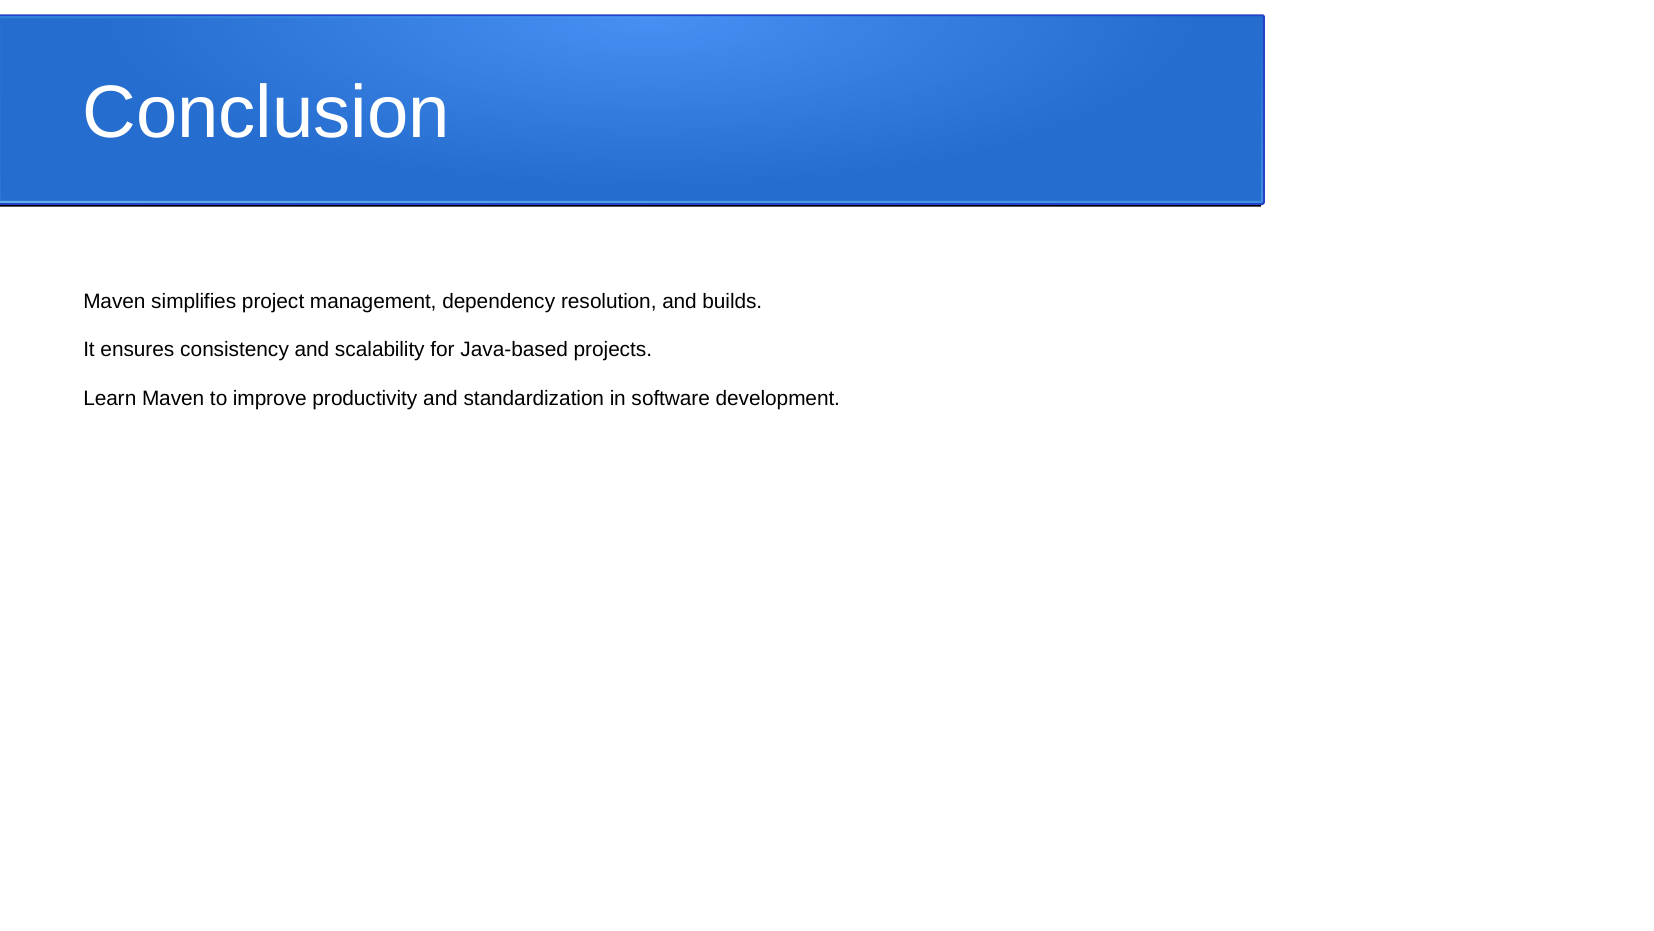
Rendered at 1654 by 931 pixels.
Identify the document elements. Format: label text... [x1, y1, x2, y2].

text_box Maven simplifies project management, dependency resolution, and builds. It ensures consistency and scalability for Java-based projects. Learn Maven to improve productivity and standardization in software development. [68, 282, 886, 541]
title Conclusion [82, 35, 1235, 189]
